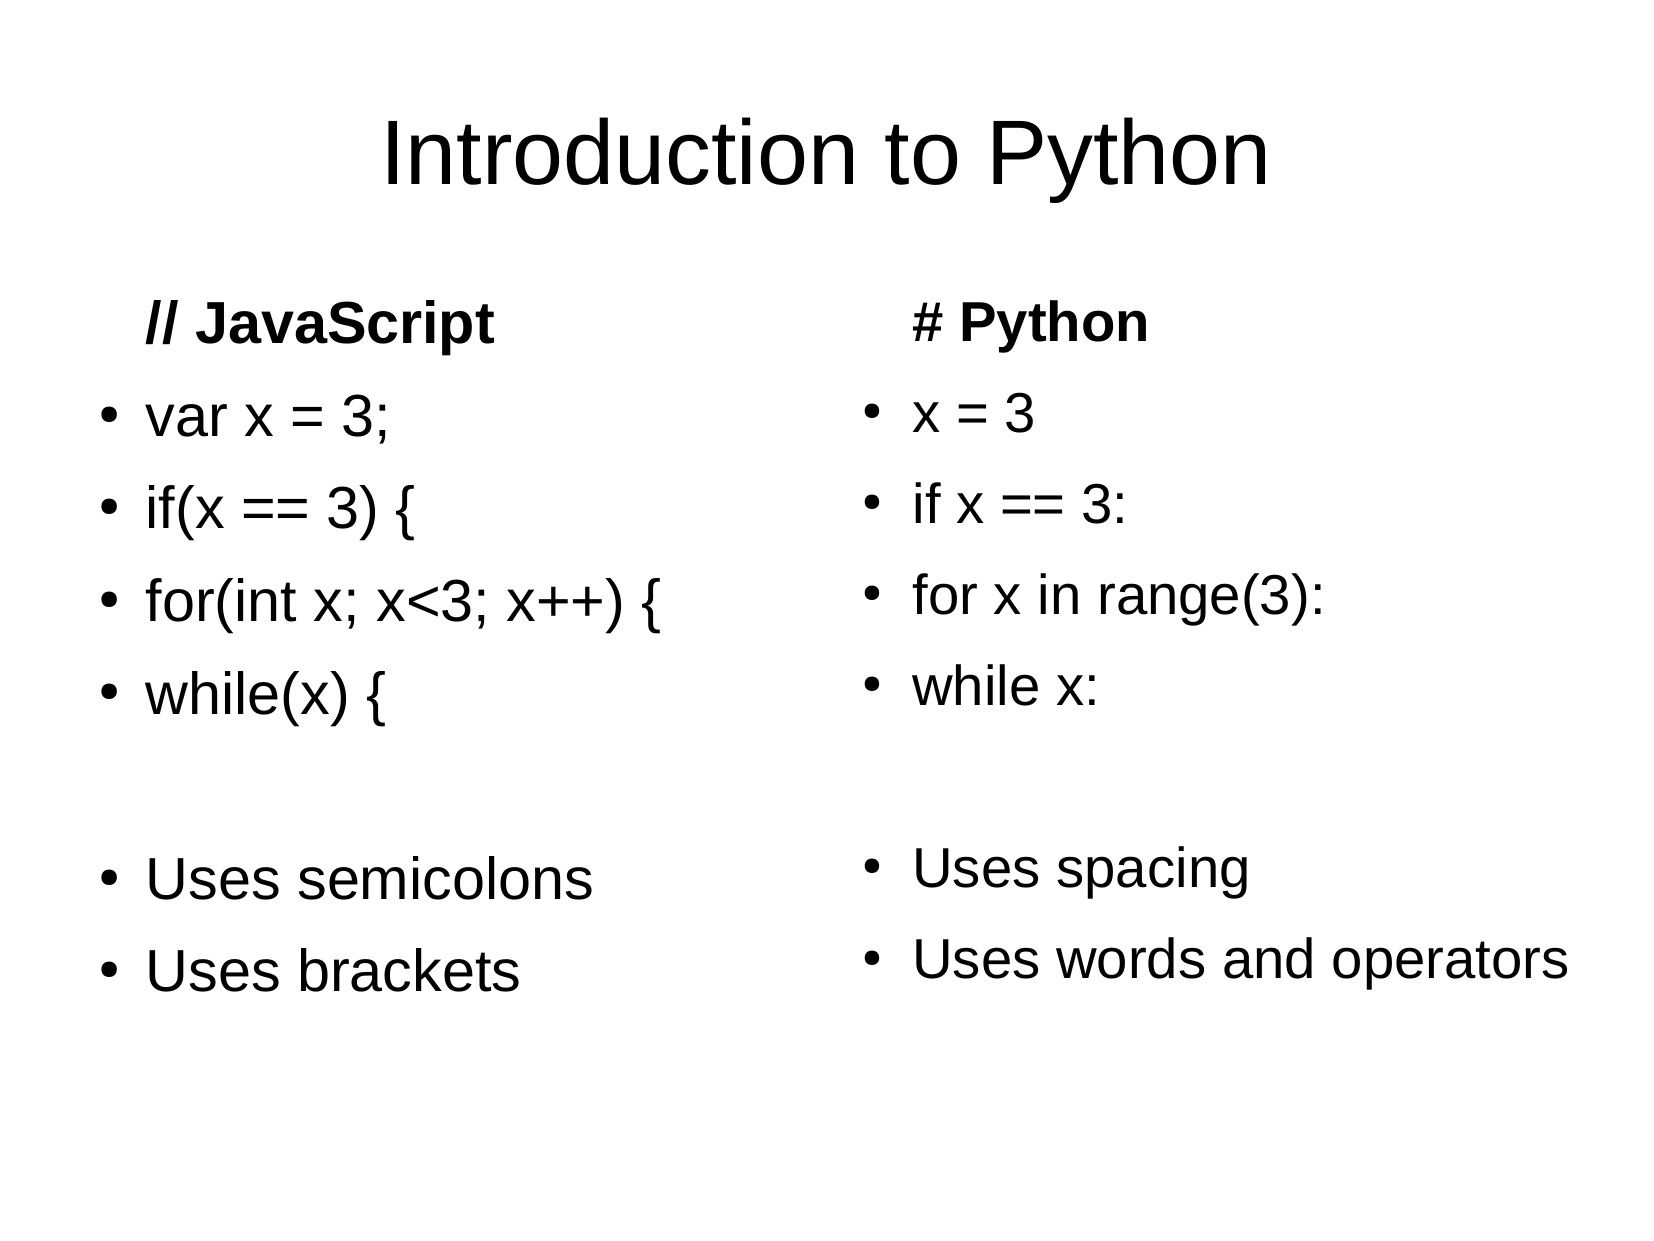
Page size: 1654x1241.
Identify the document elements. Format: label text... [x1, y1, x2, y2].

list // JavaScript var x = 3; if(x == 3) { for(int x; x<3; x++) { while(x) { Uses semicolons Uses brackets [82, 290, 809, 1010]
title Introduction to Python [82, 49, 1571, 257]
list # Python x = 3 if x == 3: for x in range(3): while x: Uses spacing Uses words and operators [845, 290, 1572, 1010]
